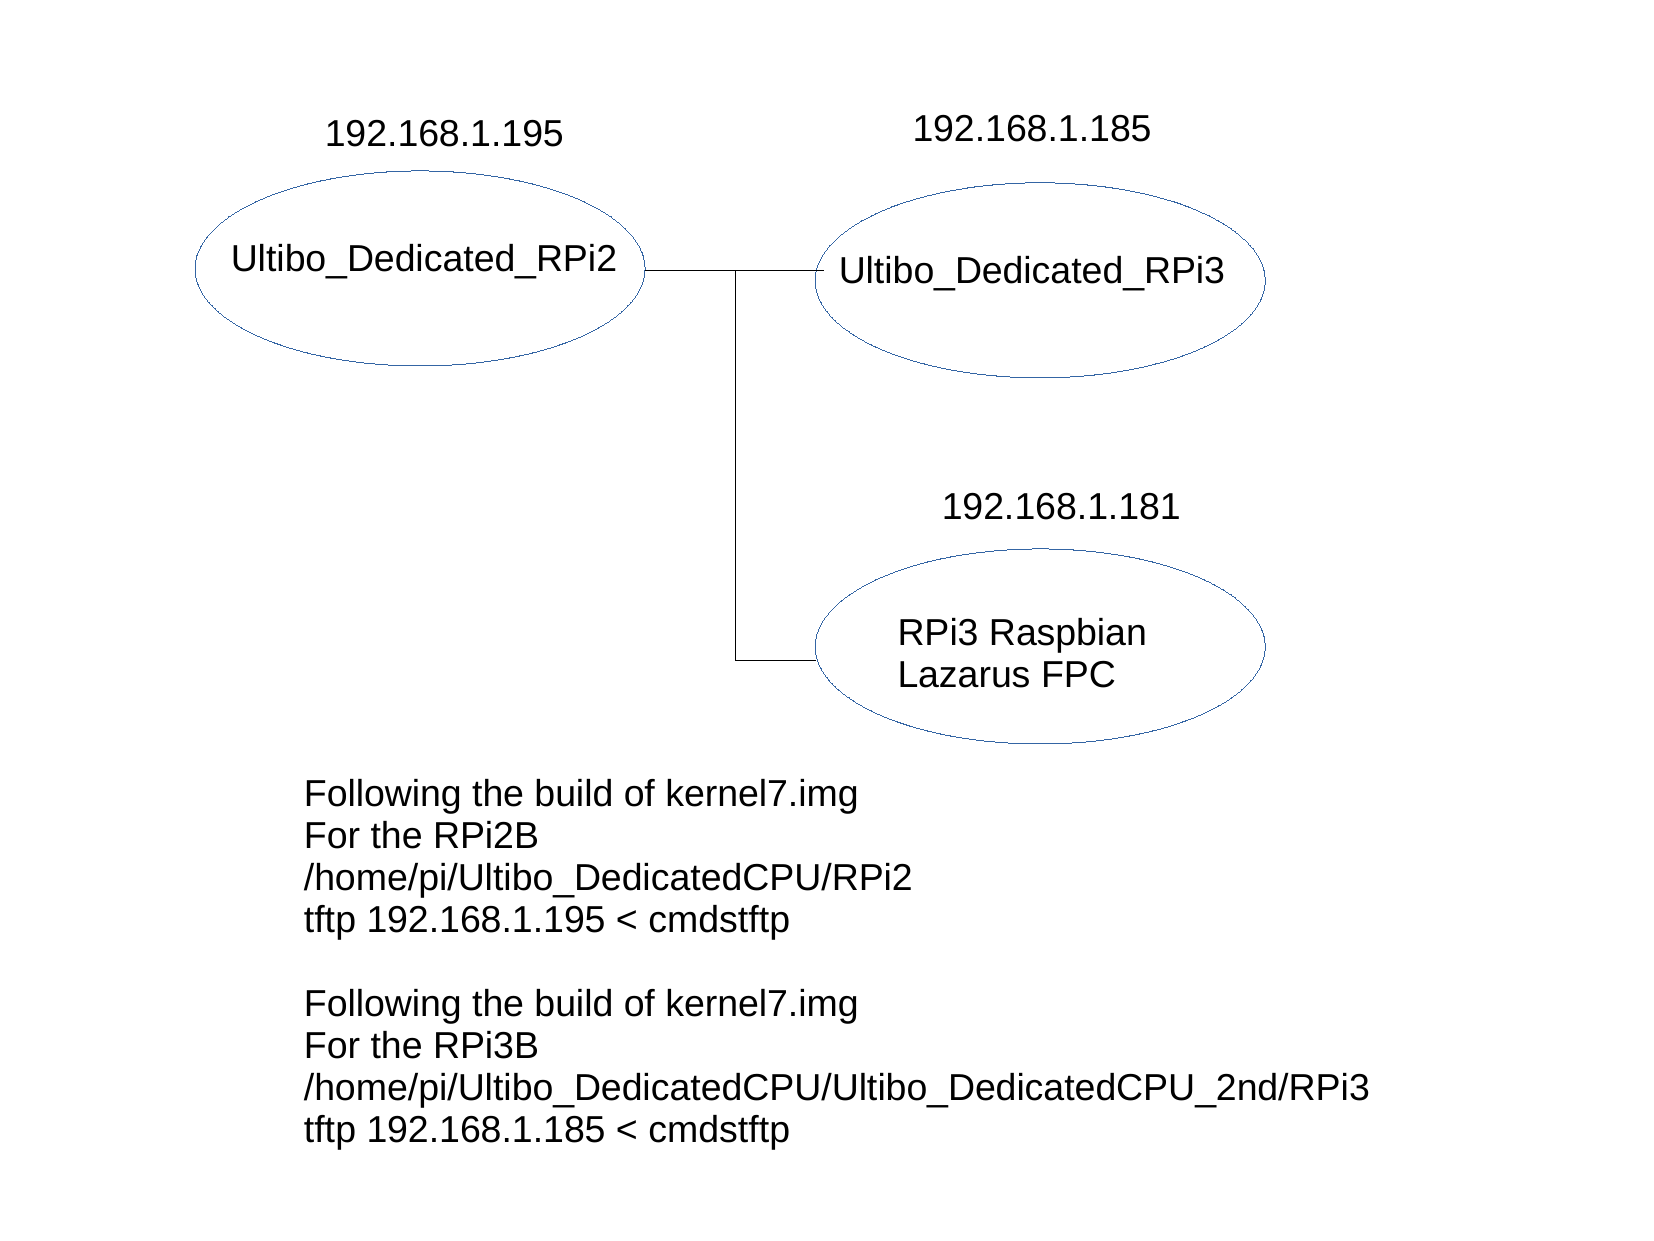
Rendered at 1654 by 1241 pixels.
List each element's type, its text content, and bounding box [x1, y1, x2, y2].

text_box RPi3 Raspbian Lazarus FPC [882, 603, 1162, 703]
text_box Ultibo_Dedicated_RPi2 [216, 230, 633, 288]
text_box 192.168.1.181 [927, 478, 1196, 536]
text_box Following the build of kernel7.img For the RPi2B /home/pi/Ultibo_DedicatedCPU/RPi2 tftp 192.168.1.195 < cmdstftp Following the build of kernel7.img For the RPi3B /home/pi/Ultibo_DedicatedCPU/Ultibo_DedicatedCPU_2nd/RPi3 tftp 192.168.1.185 < cmdstftp [289, 764, 1385, 1158]
text_box 192.168.1.195 [310, 105, 579, 162]
text_box Ultibo_Dedicated_RPi3 [823, 241, 1240, 299]
text_box 192.168.1.185 [897, 100, 1167, 158]
